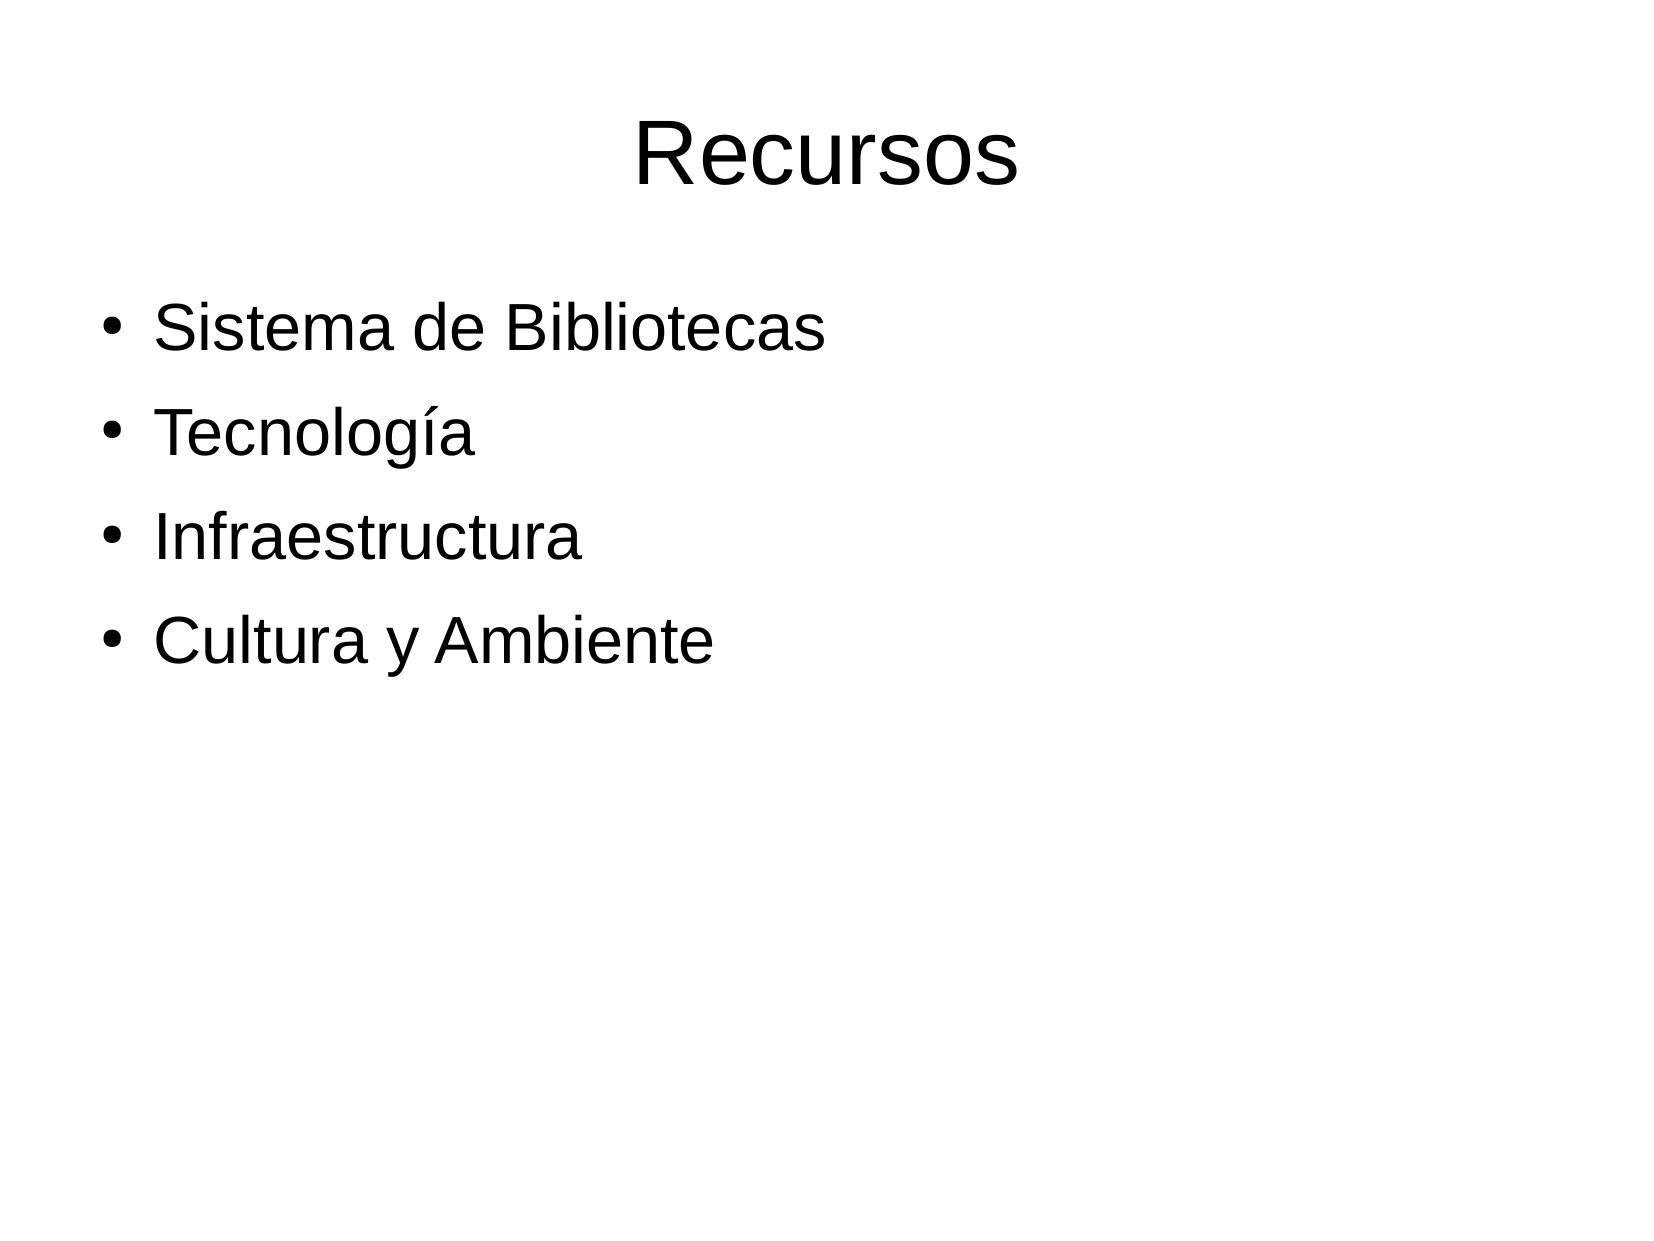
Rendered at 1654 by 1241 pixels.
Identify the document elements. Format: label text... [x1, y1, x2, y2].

title Recursos [82, 49, 1571, 257]
list Sistema de Bibliotecas Tecnología Infraestructura Cultura y Ambiente [82, 290, 1571, 1010]
